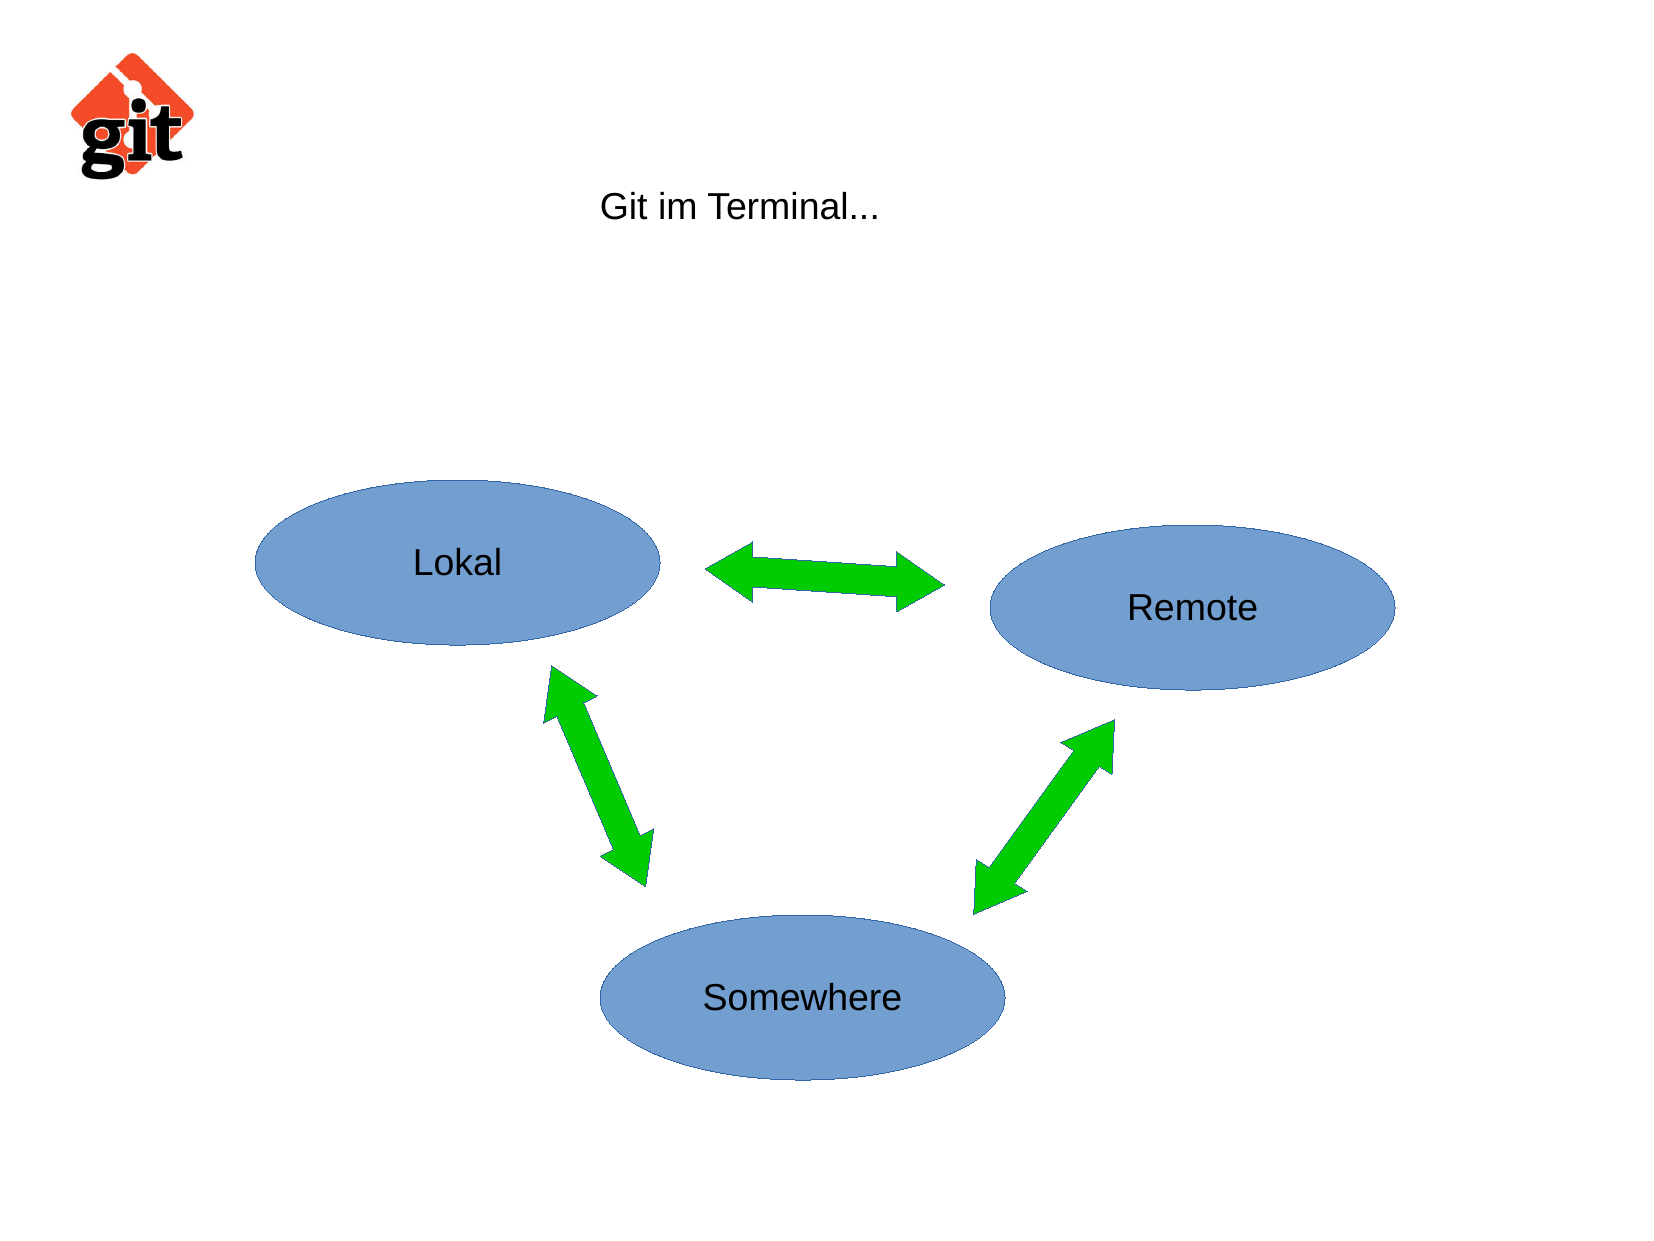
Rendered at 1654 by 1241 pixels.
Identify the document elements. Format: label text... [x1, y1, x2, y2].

text_box Somewhere [600, 915, 1006, 1081]
text_box Git im Terminal... [585, 178, 896, 236]
text_box [705, 541, 945, 612]
text_box [973, 719, 1115, 915]
text_box Lokal [255, 480, 661, 646]
text_box [543, 665, 654, 887]
picture [68, 53, 196, 181]
text_box Remote [990, 525, 1396, 691]
